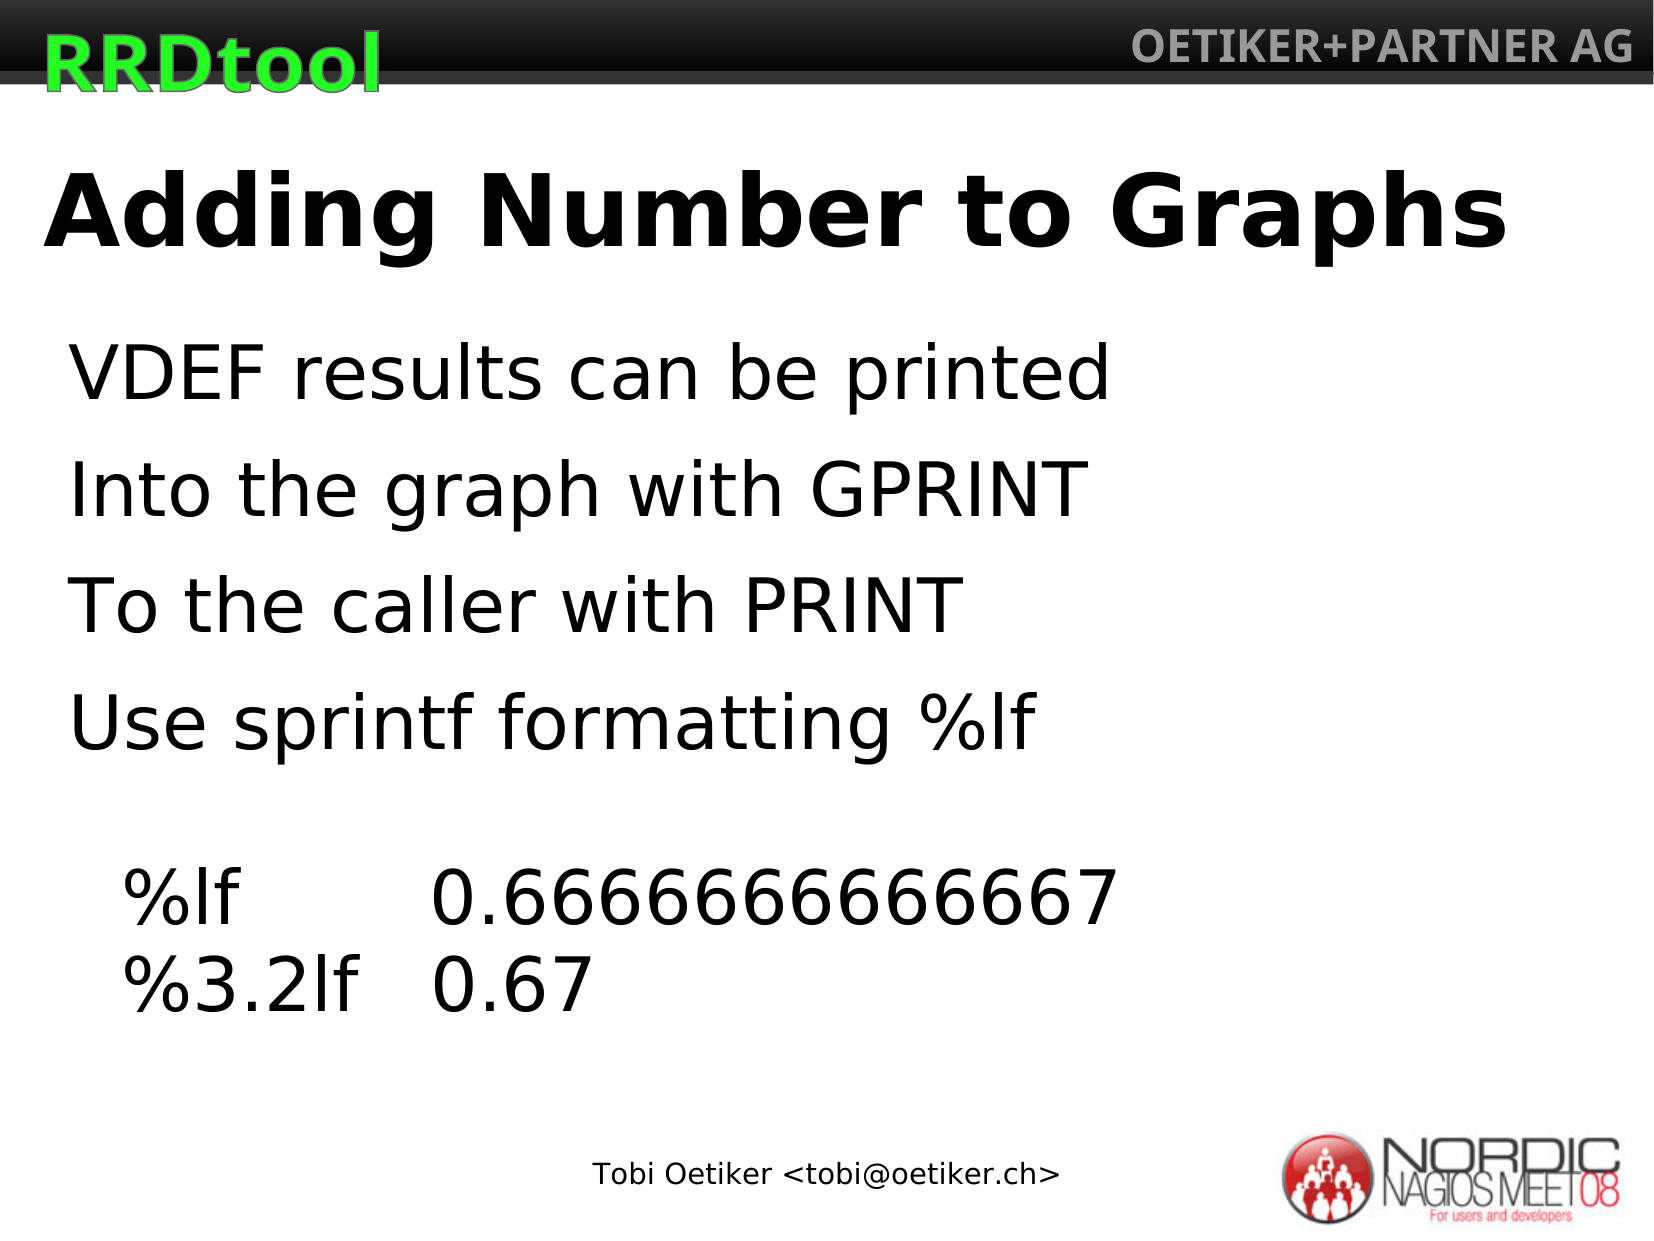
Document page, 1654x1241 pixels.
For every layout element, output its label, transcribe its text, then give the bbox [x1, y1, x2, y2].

picture [1262, 1116, 1654, 1241]
list VDEF results can be printed Into the graph with GPRINT To the caller with PRINT Use sprintf formatting %lf %lf 0.6666666666667 %3.2lf 0.67 [50, 329, 1571, 1099]
title Adding Number to Graphs [43, 137, 1582, 287]
